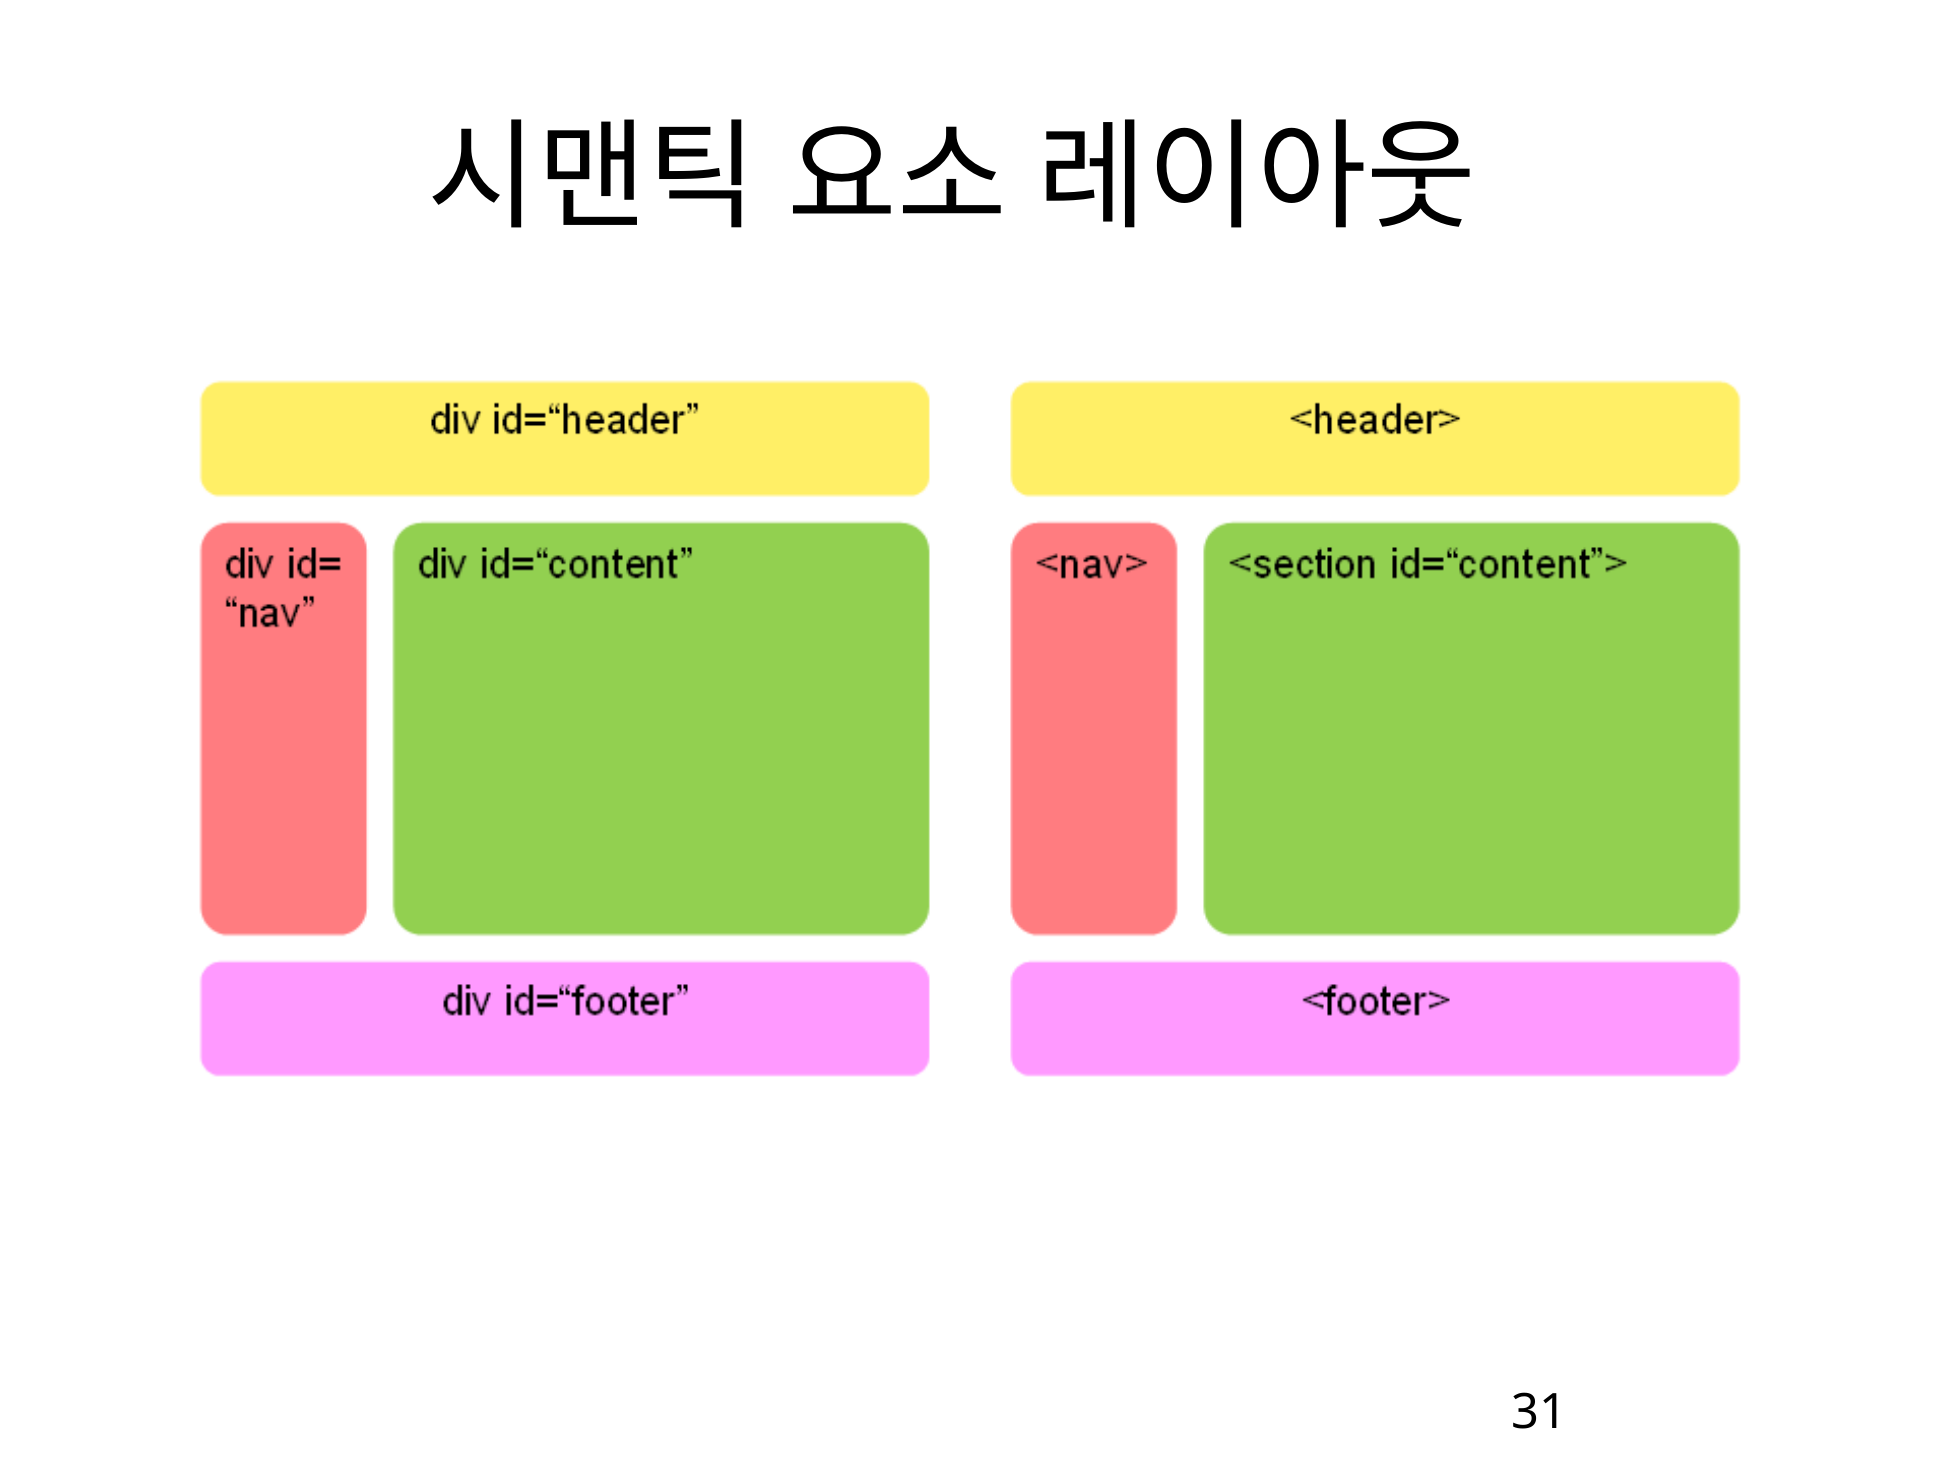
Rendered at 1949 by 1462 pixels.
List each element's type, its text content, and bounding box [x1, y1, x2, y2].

slide_number <숫자> [1496, 1372, 1899, 1462]
picture [176, 361, 1773, 1101]
title 시맨틱 요소 레이아웃 [156, 92, 1749, 255]
